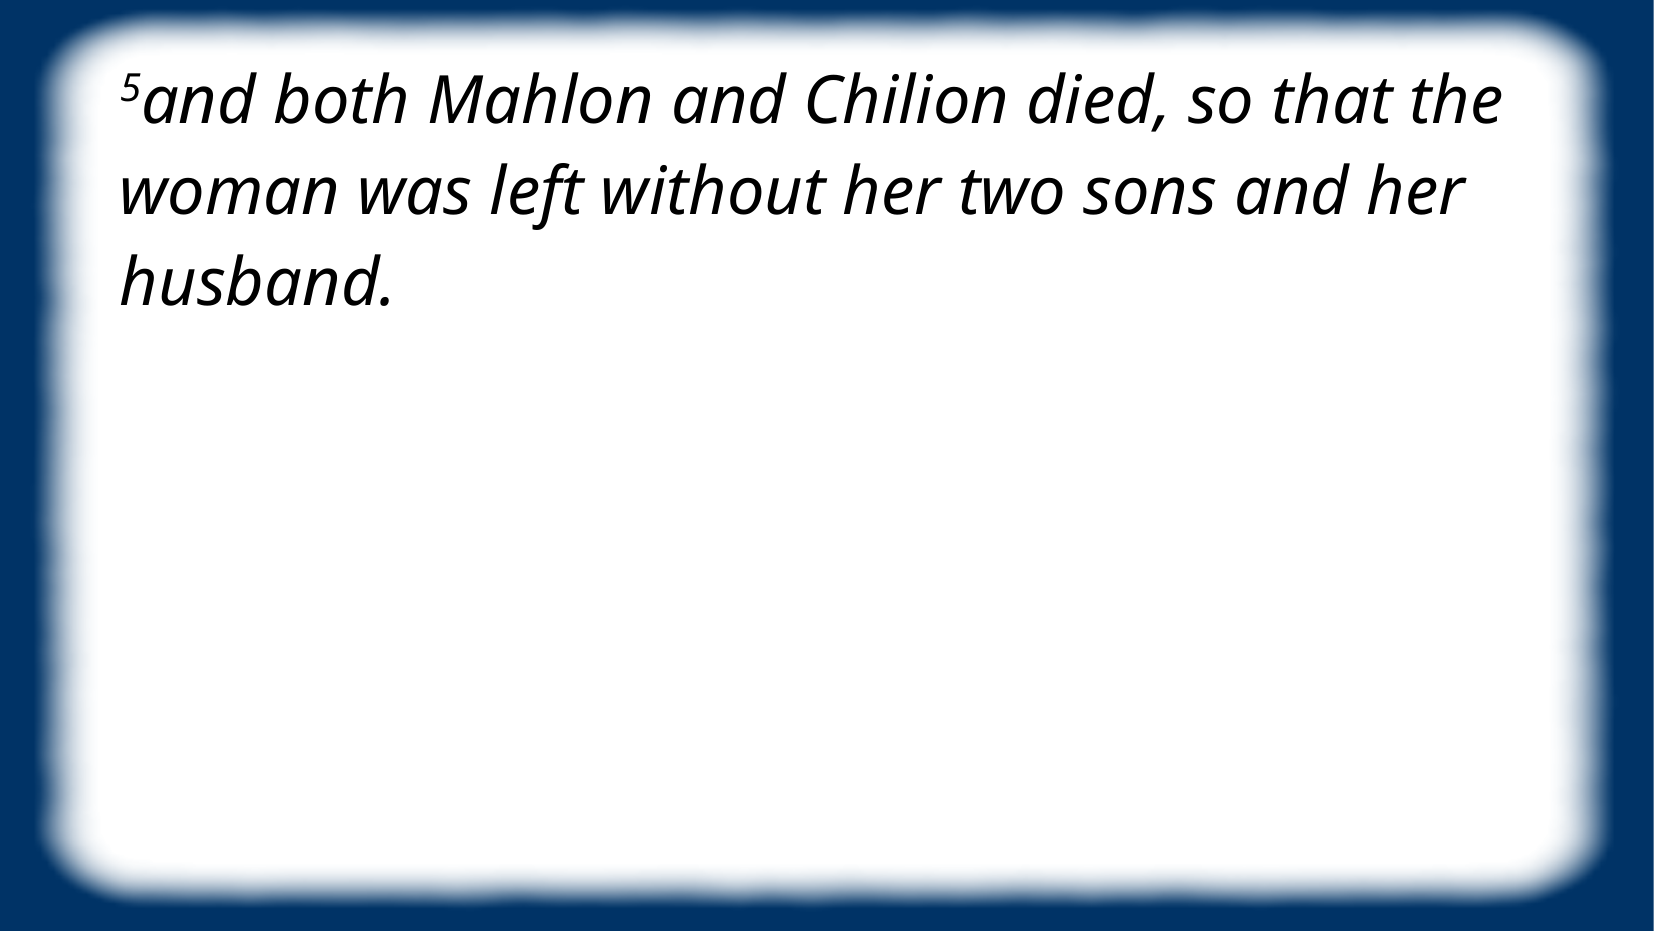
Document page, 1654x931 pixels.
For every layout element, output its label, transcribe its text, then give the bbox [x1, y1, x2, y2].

picture [0, 0, 1654, 931]
text_box 5and both Mahlon and Chilion died, so that the woman was left without her two sons and her husband. [105, 45, 1546, 327]
